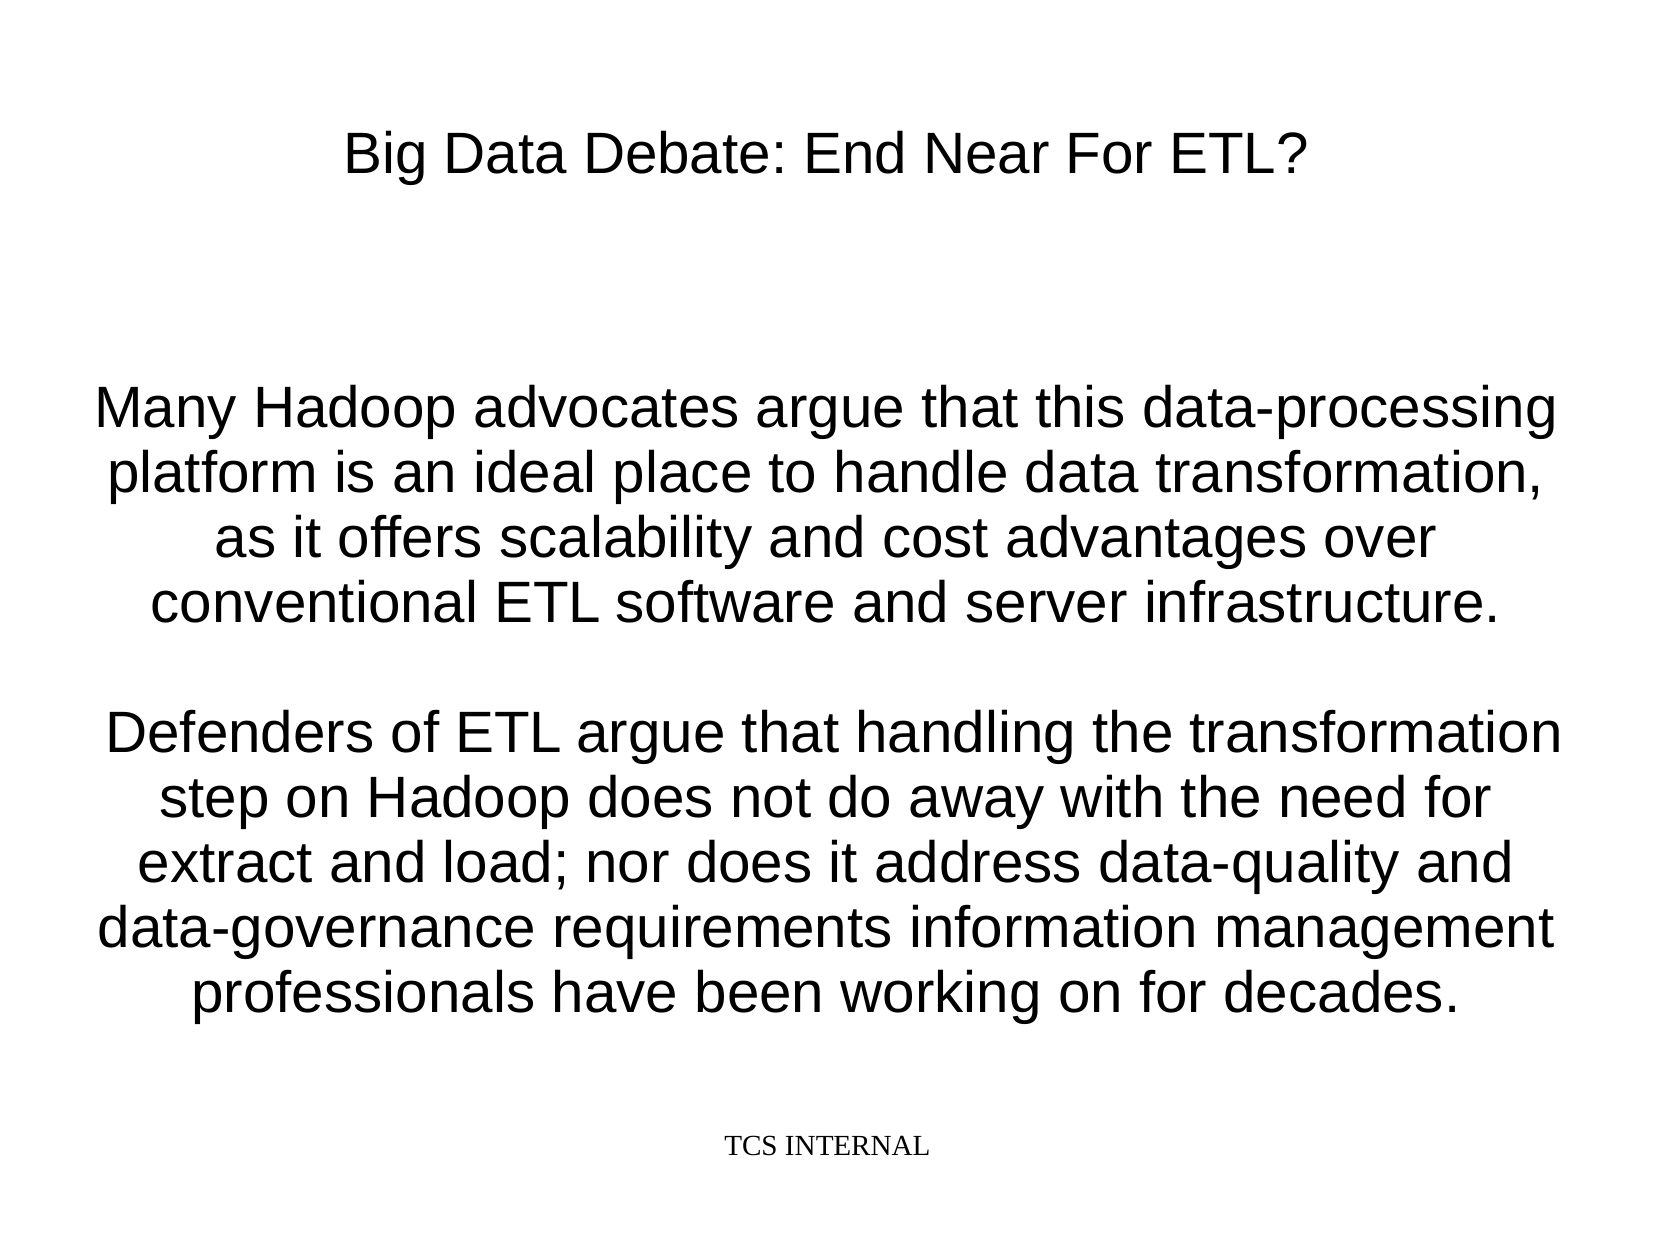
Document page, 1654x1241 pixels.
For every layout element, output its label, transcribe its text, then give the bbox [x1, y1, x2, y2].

subtitle Many Hadoop advocates argue that this data-processing platform is an ideal place to handle data transformation, as it offers scalability and cost advantages over conventional ETL software and server infrastructure. Defenders of ETL argue that handling the transformation step on Hadoop does not do away with the need for extract and load; nor does it address data-quality and data-governance requirements information management professionals have been working on for decades. [82, 290, 1571, 1109]
title Big Data Debate: End Near For ETL? [82, 49, 1571, 257]
